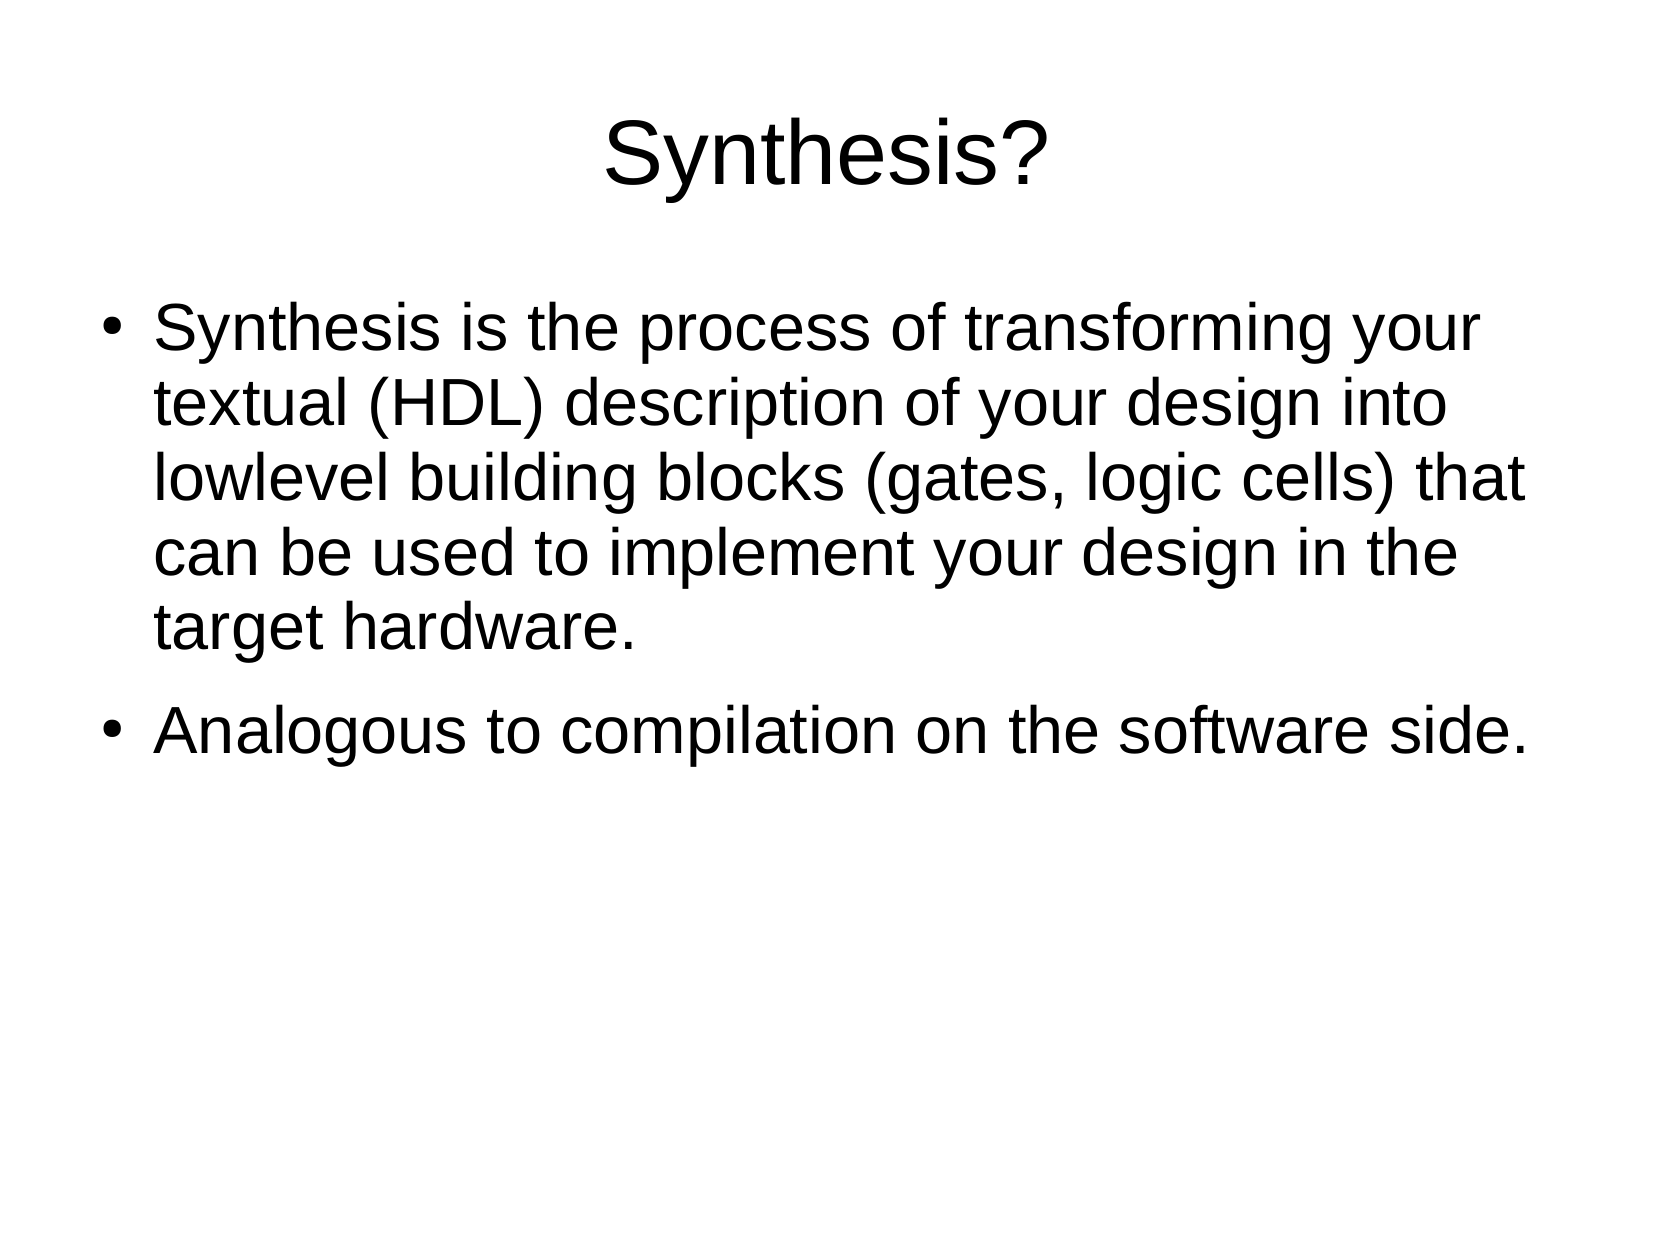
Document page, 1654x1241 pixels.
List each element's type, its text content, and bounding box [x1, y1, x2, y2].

title Synthesis? [82, 56, 1571, 250]
list Synthesis is the process of transforming your textual (HDL) description of your design into lowlevel building blocks (gates, logic cells) that can be used to implement your design in the target hardware. Analogous to compilation on the software side. [82, 290, 1571, 1109]
